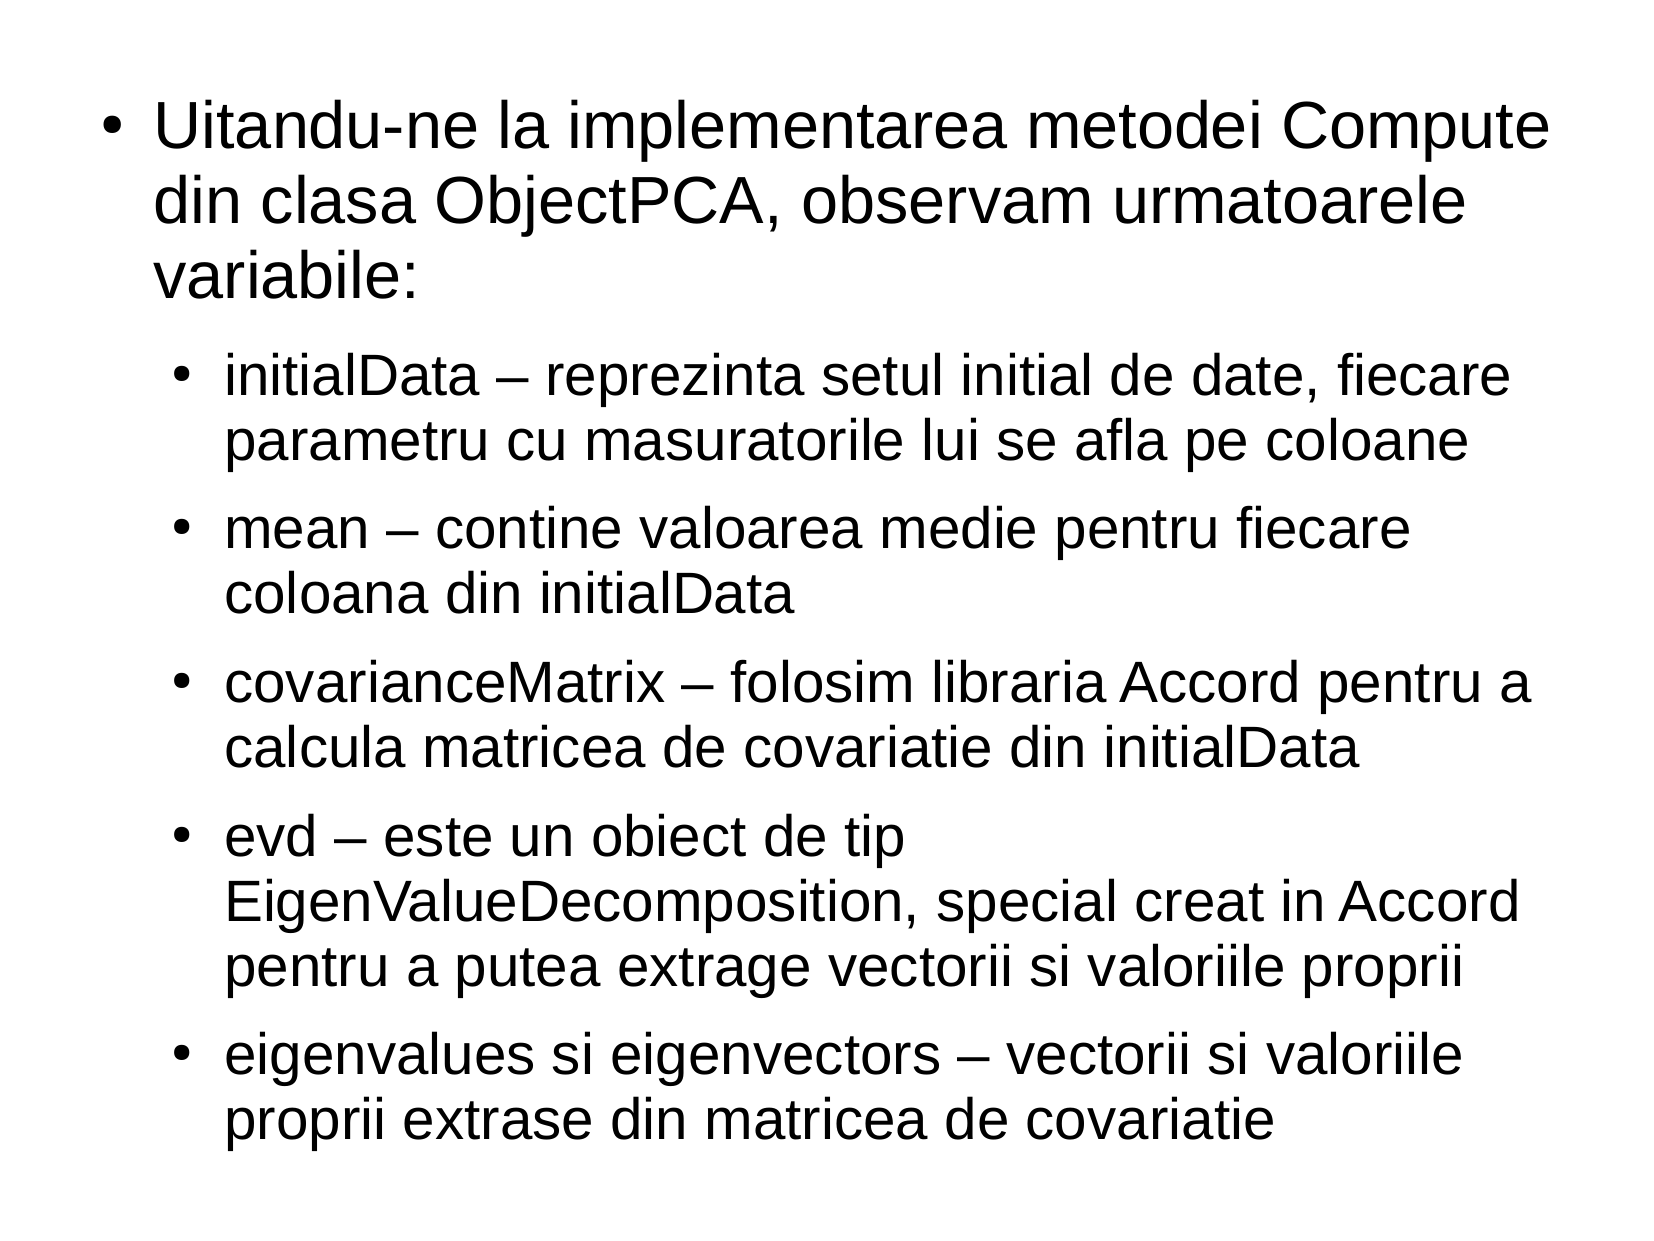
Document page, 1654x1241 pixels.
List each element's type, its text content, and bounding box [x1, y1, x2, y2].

list Uitandu-ne la implementarea metodei Compute din clasa ObjectPCA, observam urmatoarele variabile: initialData – reprezinta setul initial de date, fiecare parametru cu masuratorile lui se afla pe coloane mean – contine valoarea medie pentru fiecare coloana din initialData covarianceMatrix – folosim libraria Accord pentru a calcula matricea de covariatie din initialData evd – este un obiect de tip EigenValueDecomposition, special creat in Accord pentru a putea extrage vectorii si valoriile proprii eigenvalues si eigenvectors – vectorii si valoriile proprii extrase din matricea de covariatie [82, 88, 1571, 1182]
